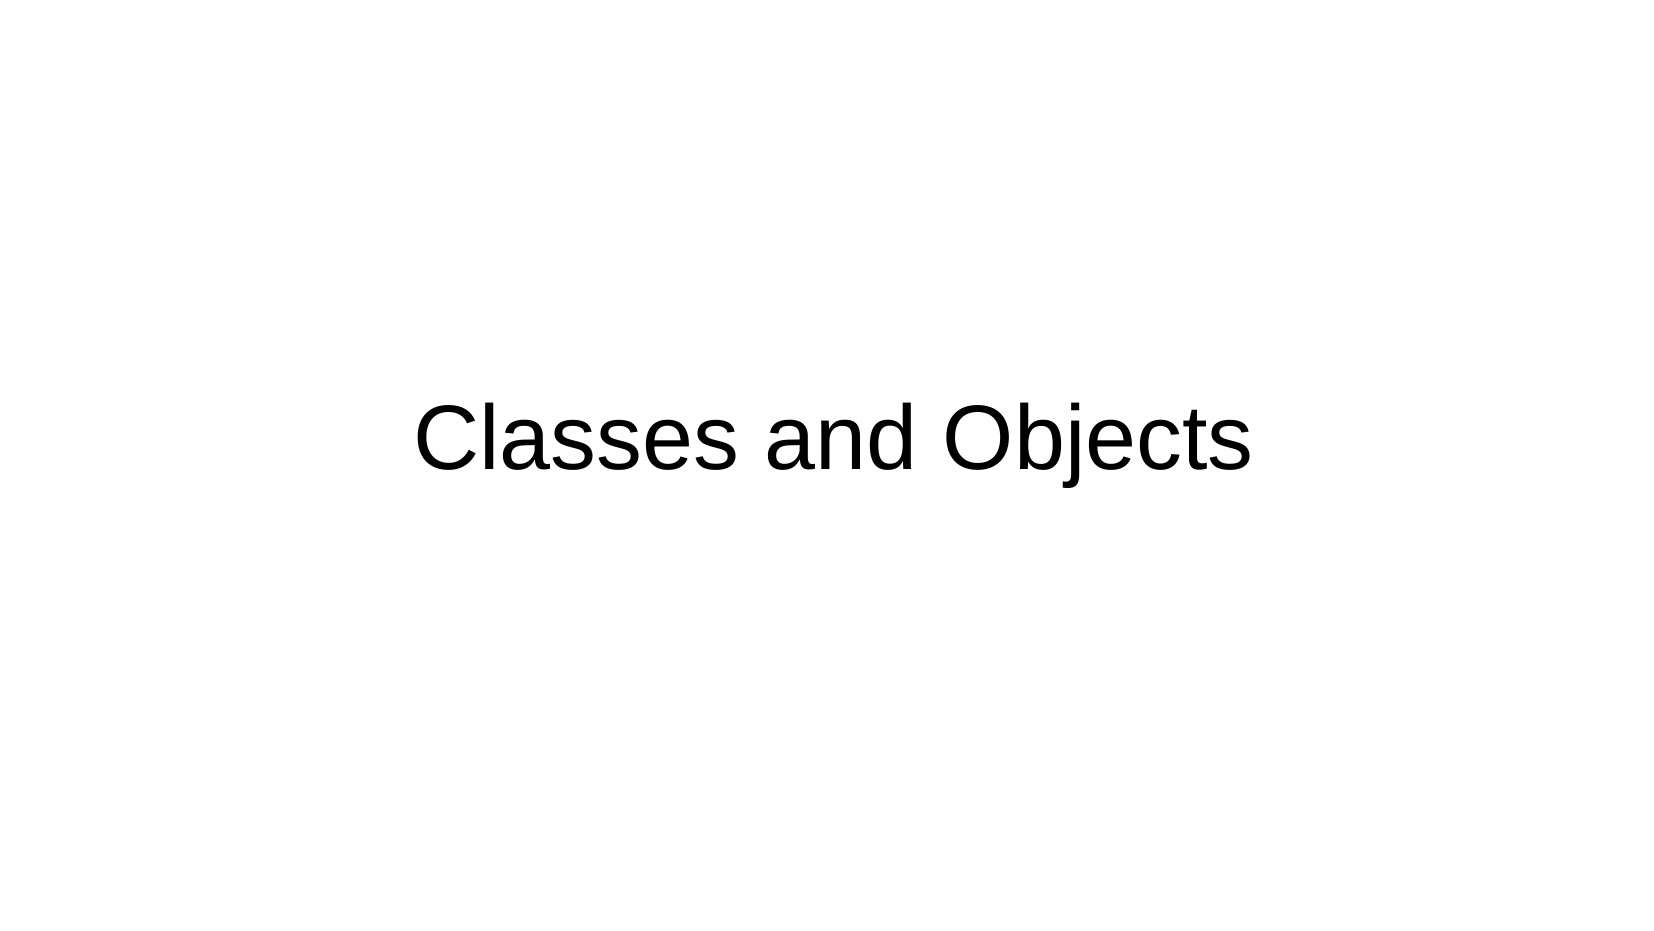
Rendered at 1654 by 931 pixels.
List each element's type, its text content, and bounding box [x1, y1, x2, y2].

title Classes and Objects [90, 360, 1579, 516]
